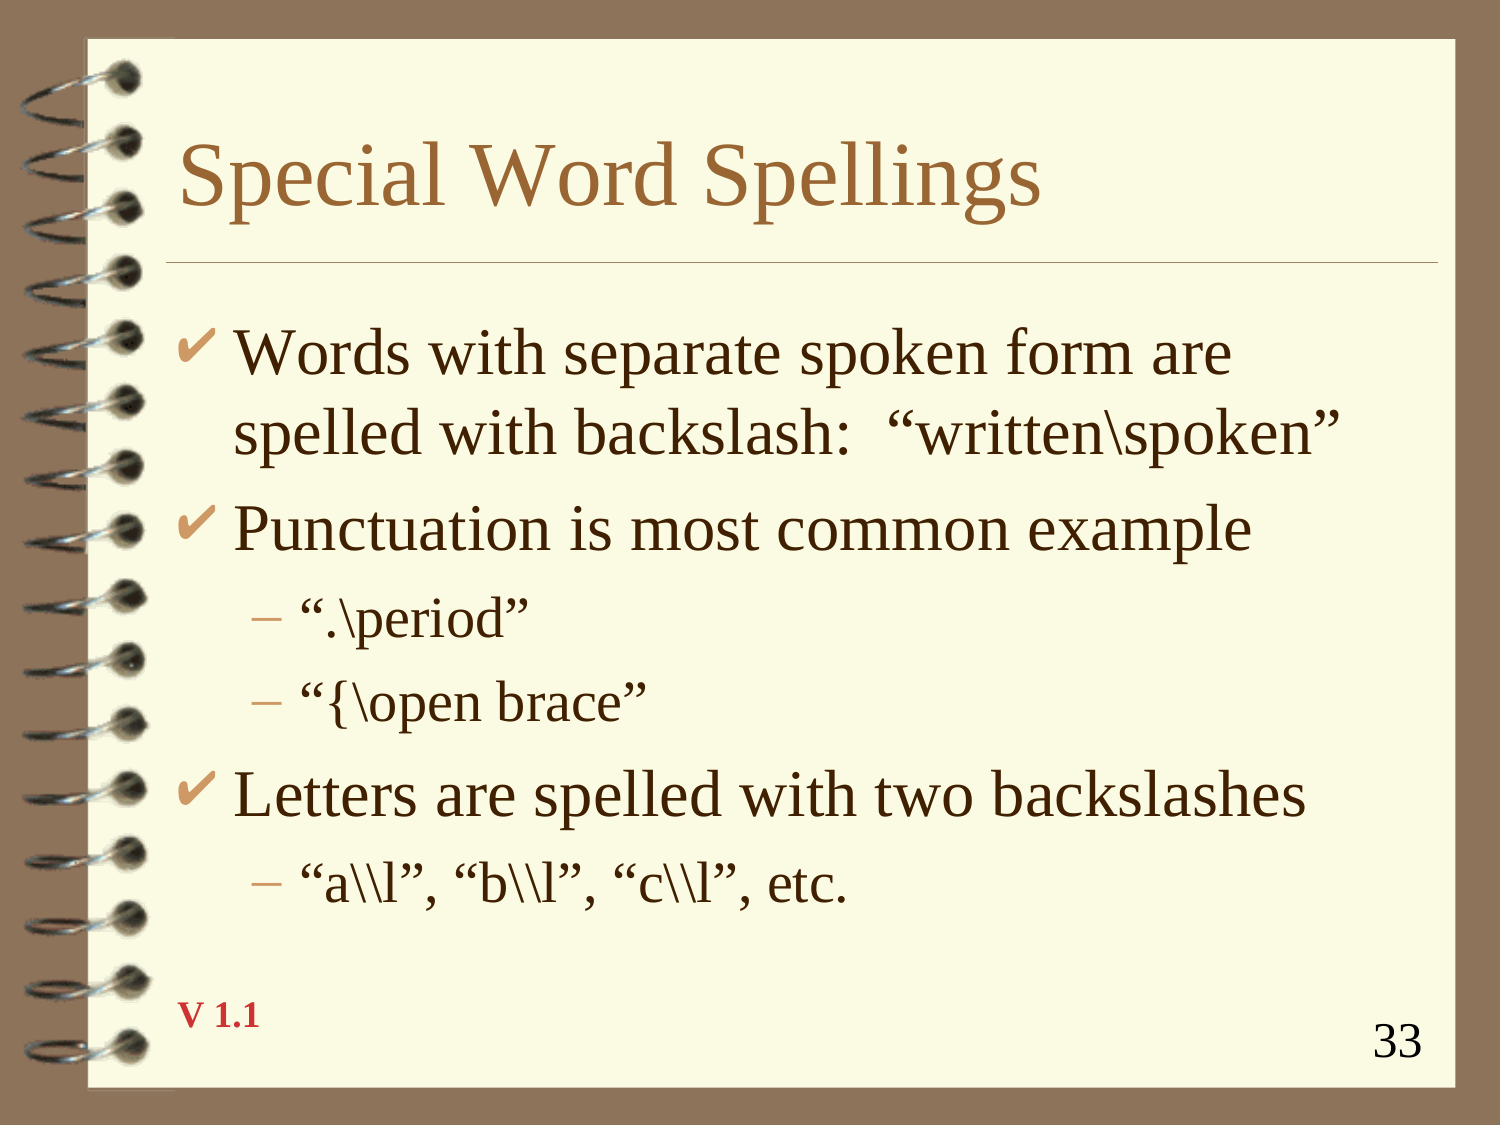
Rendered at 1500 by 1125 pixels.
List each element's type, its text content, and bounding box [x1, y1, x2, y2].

title Special Word Spellings [162, 74, 1438, 263]
list Words with separate spoken form are spelled with backslash: “written\spoken” Punctuation is most common example “.\period” “{\open brace” Letters are spelled with two backslashes “a\\l”, “b\\l”, “c\\l”, etc. [162, 299, 1438, 976]
picture [0, 0, 175, 1125]
text_box V 1.1 [162, 987, 288, 1051]
